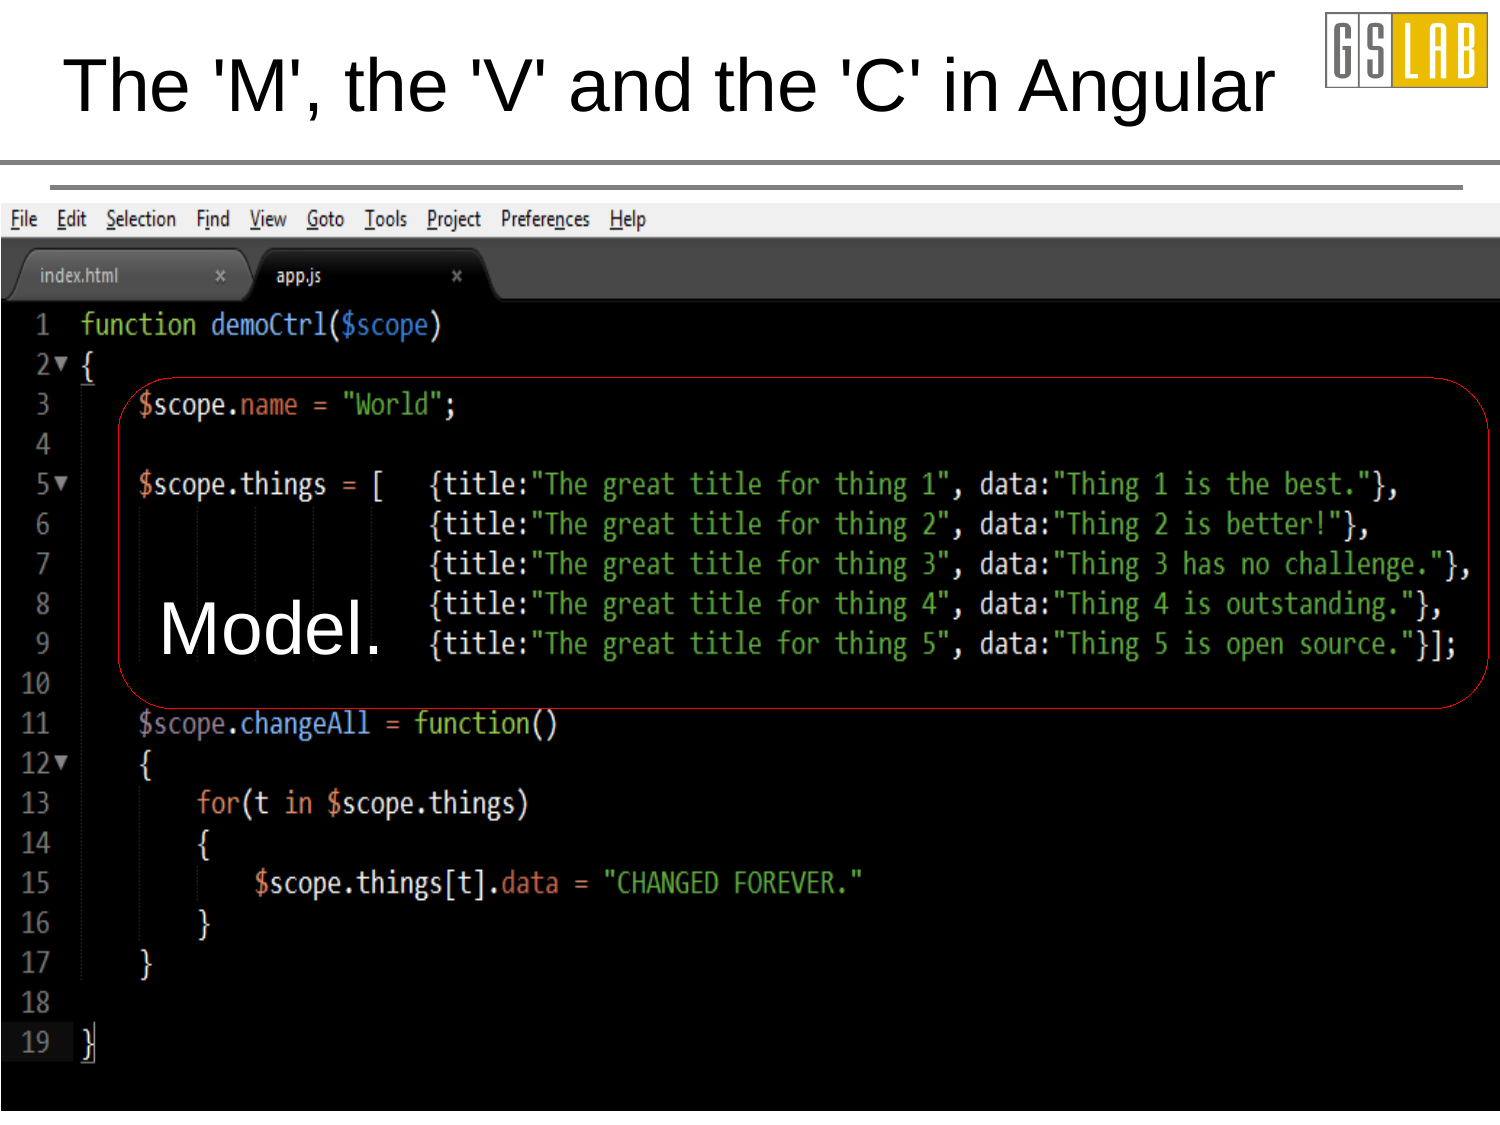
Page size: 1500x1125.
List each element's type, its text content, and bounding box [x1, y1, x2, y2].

picture [1325, 12, 1488, 88]
text_box Model. [141, 578, 402, 686]
picture [1, 203, 1500, 1111]
title The 'M', the 'V' and the 'C' in Angular [62, 32, 1413, 138]
